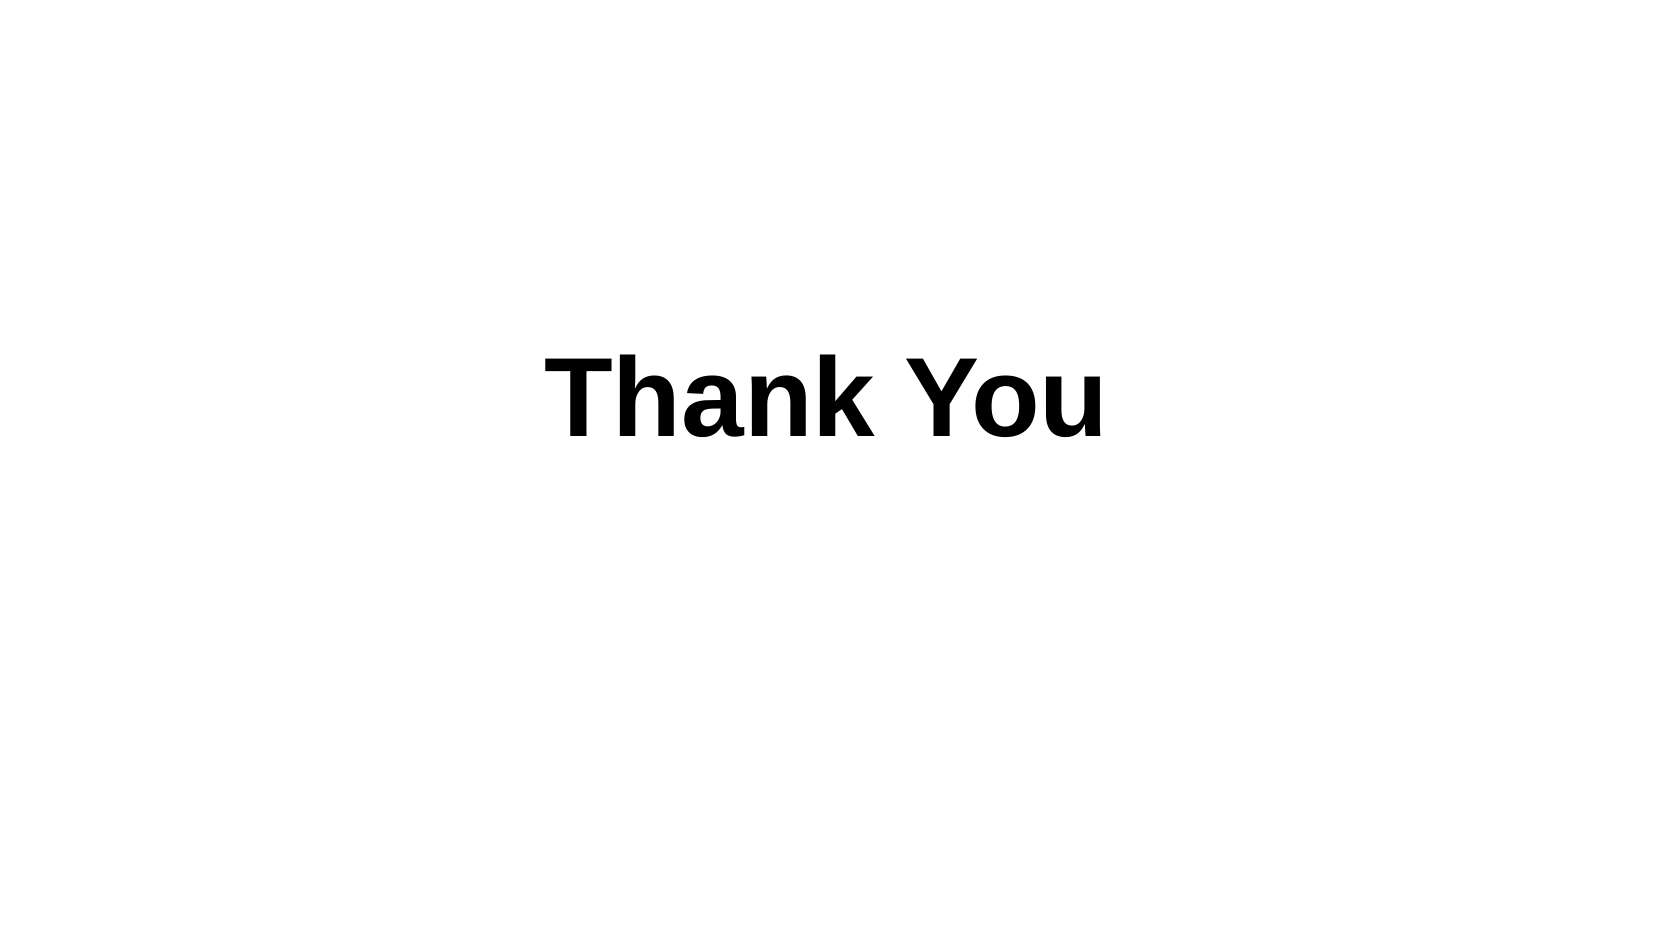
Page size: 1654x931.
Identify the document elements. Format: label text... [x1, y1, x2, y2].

subtitle Thank You [82, 37, 1571, 757]
